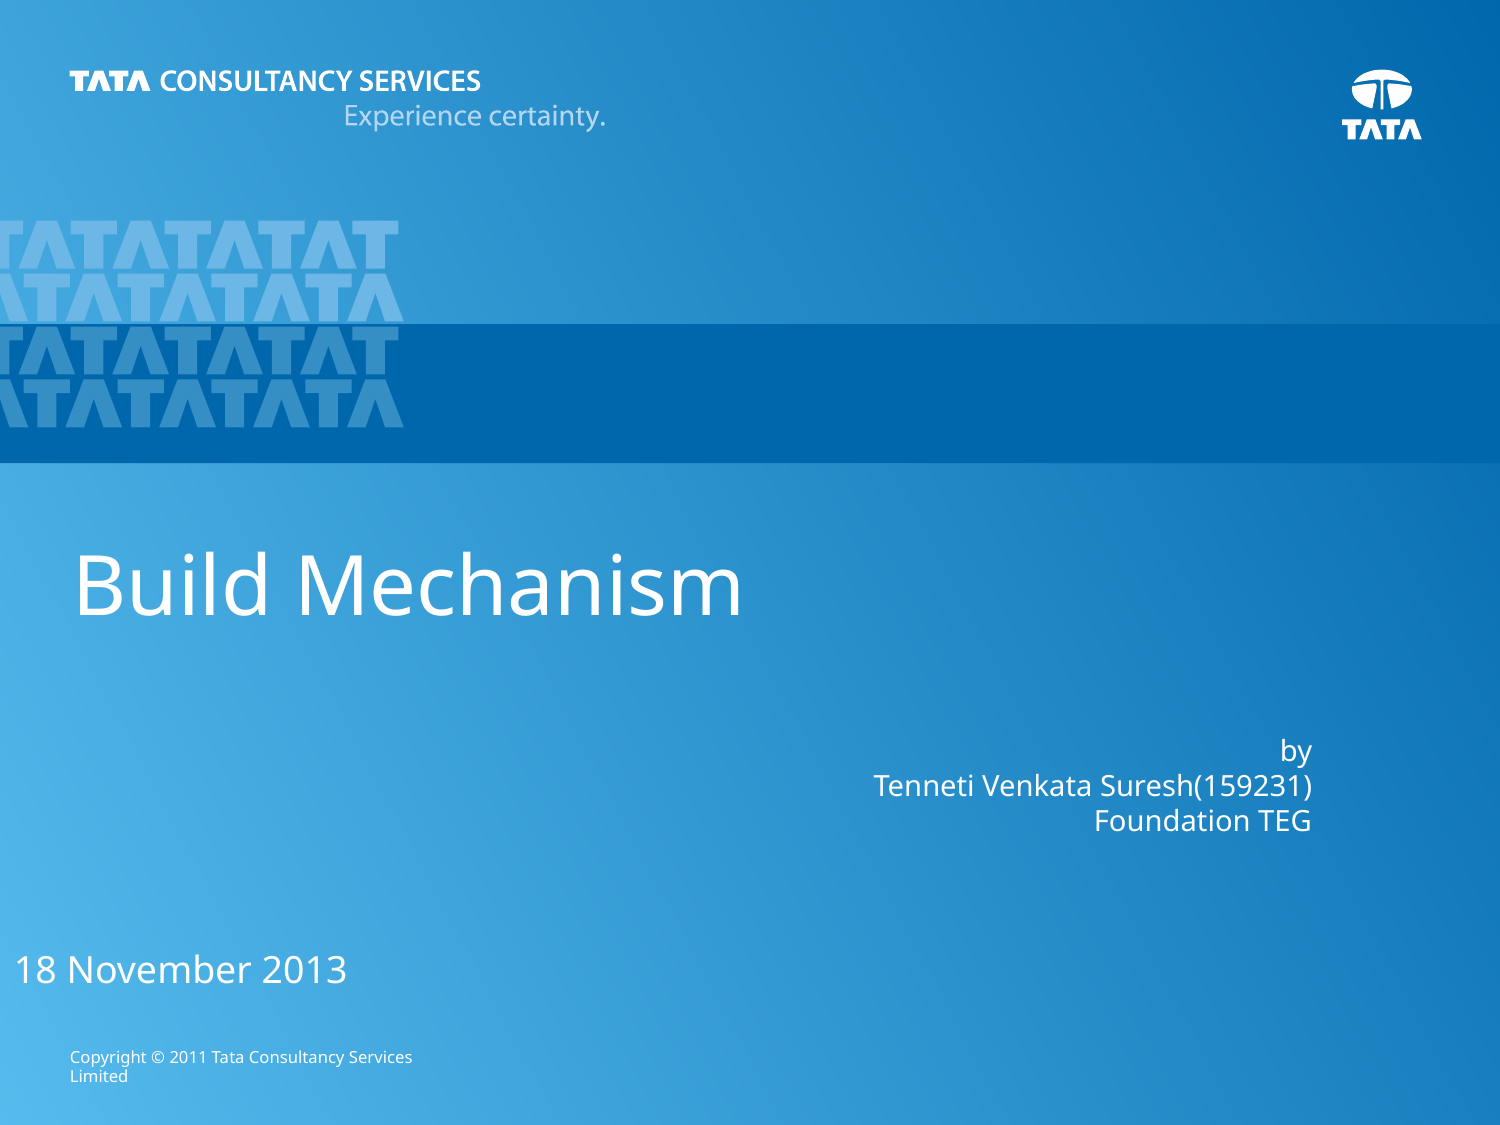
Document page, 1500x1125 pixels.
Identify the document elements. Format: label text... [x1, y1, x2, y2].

title Build Mechanism [58, 525, 1334, 625]
subtitle by Tenneti Venkata Suresh(159231) Foundation TEG [50, 725, 1328, 851]
text_box 18 November 2013 [14, 945, 349, 997]
